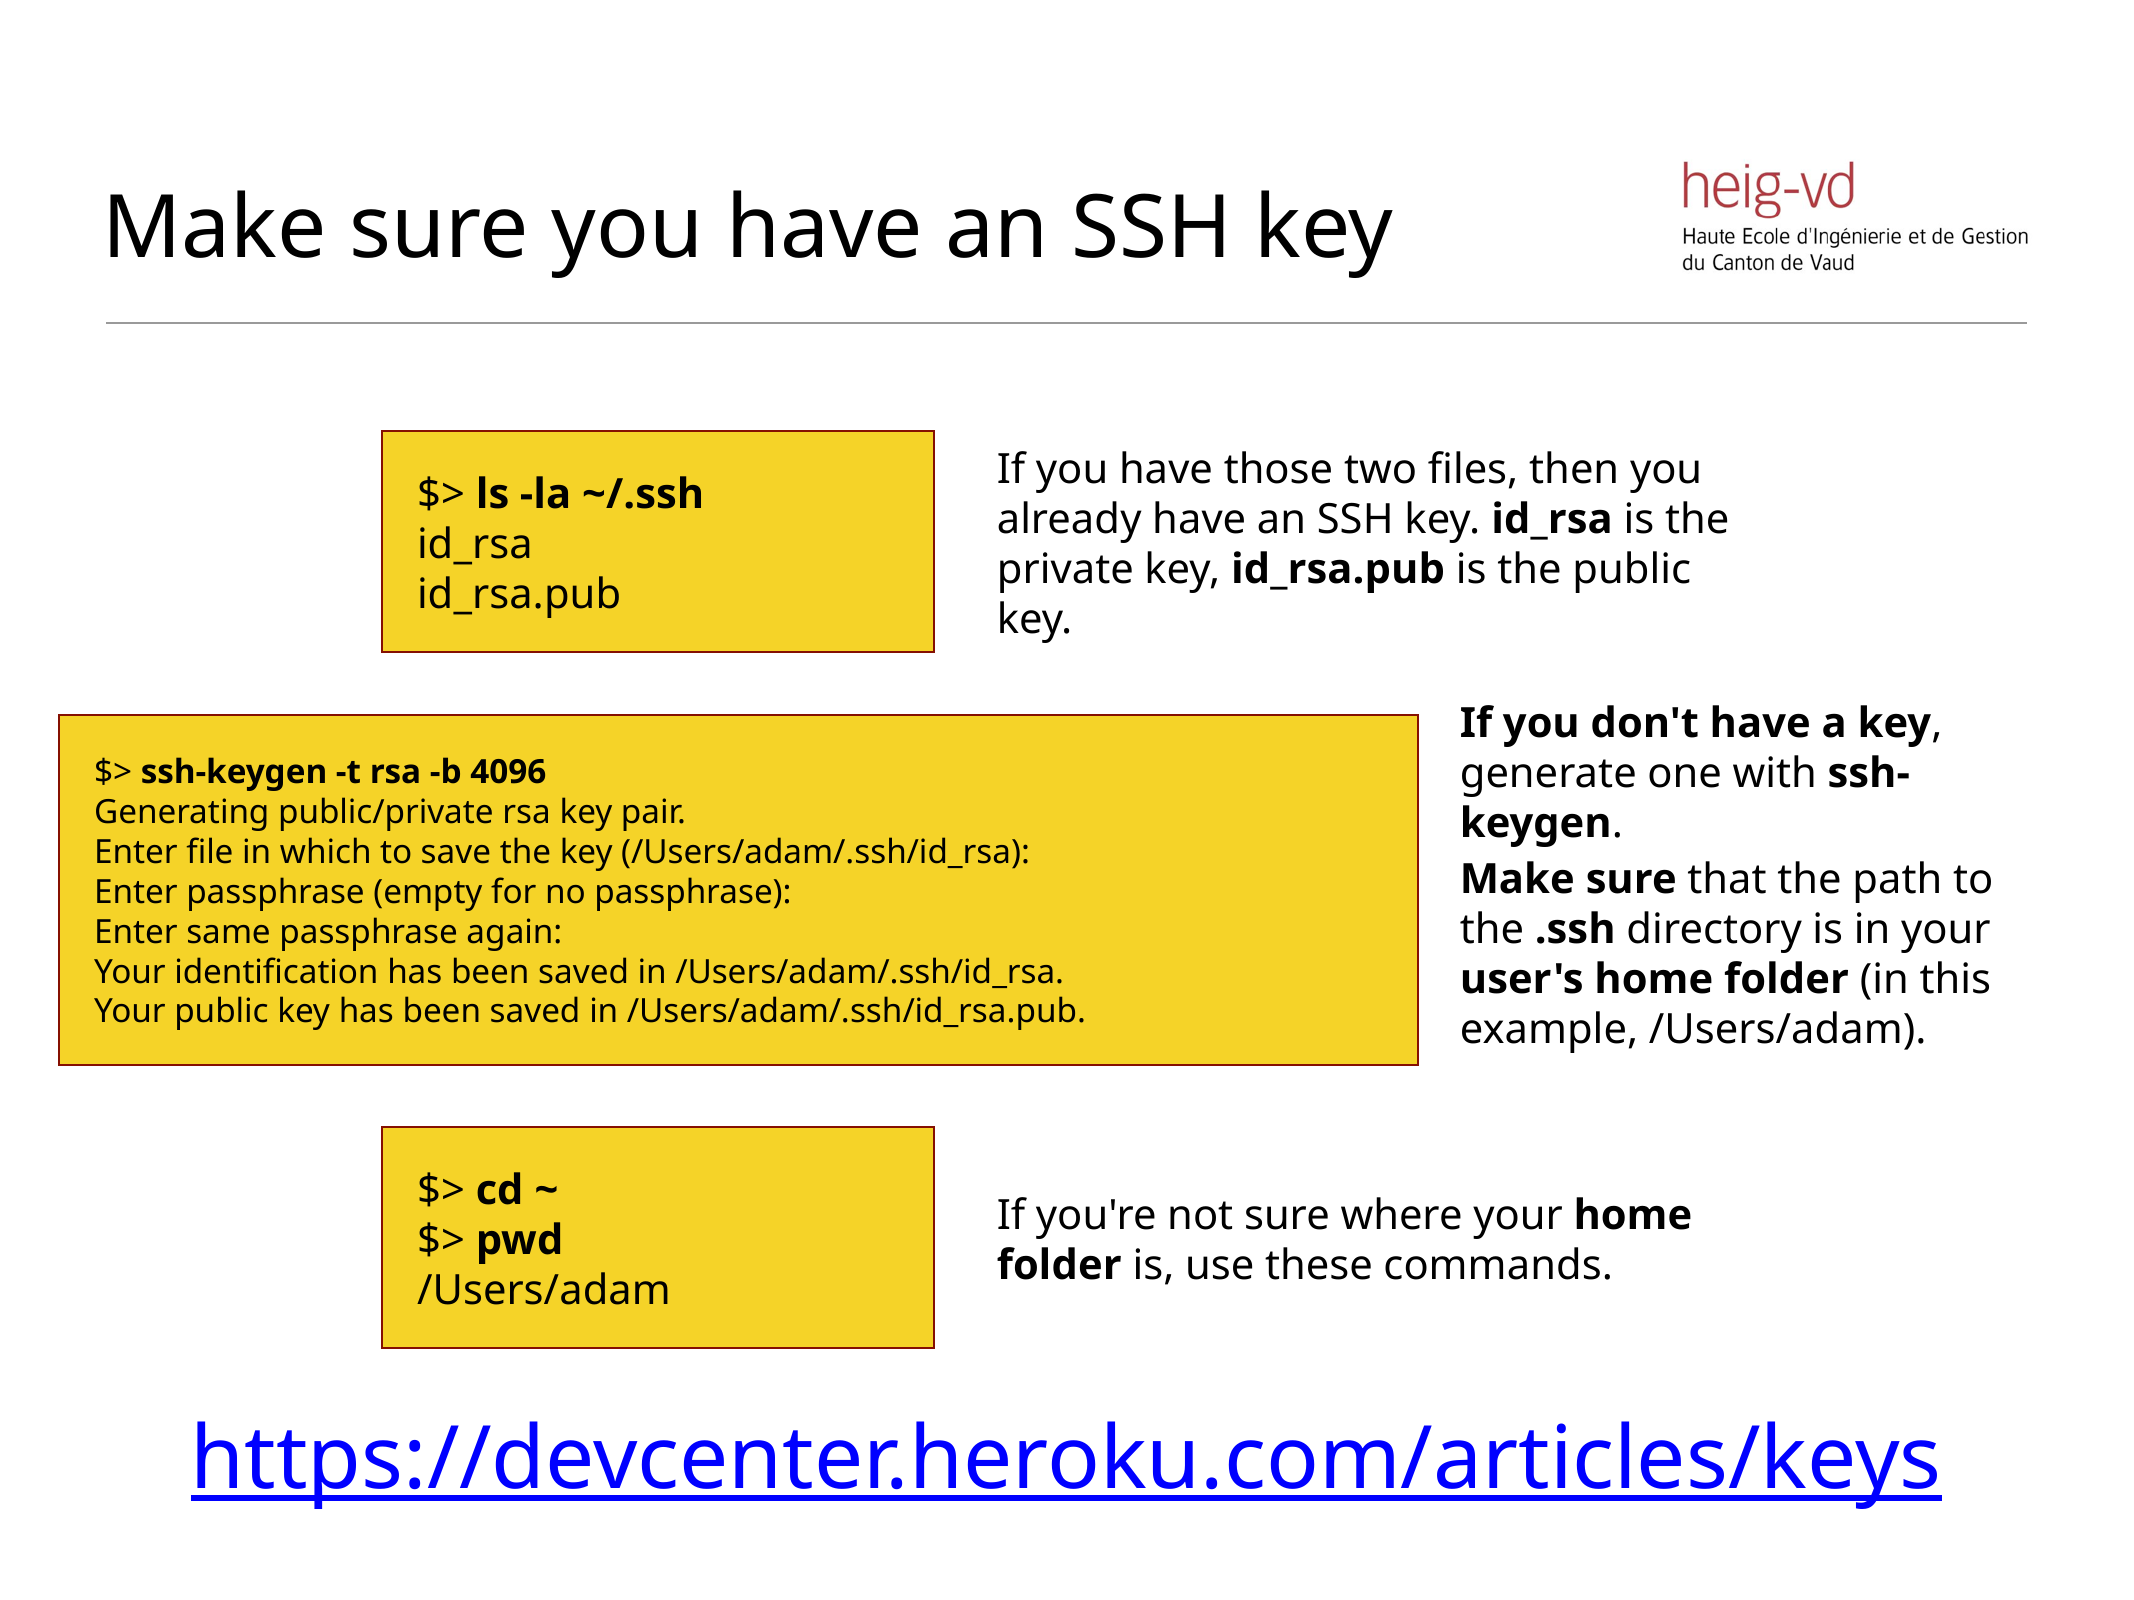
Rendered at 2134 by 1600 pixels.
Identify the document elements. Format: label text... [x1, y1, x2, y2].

title Make sure you have an SSH key [93, 54, 2040, 284]
text_box If you're not sure where your home folder is, use these commands. [988, 1179, 1753, 1297]
text_box https://devcenter.heroku.com/articles/keys [182, 1392, 1951, 1529]
text_box $> ssh-keygen -t rsa -b 4096 Generating public/private rsa key pair. Enter file in which to save the key (/Users/adam/.ssh/id_rsa): Enter passphrase (empty for no passphrase): Enter same passphrase again: Your identification has been saved in /Users/adam/.ssh/id_rsa. Your public key has been saved in /Users/adam/.ssh/id_rsa.pub. [58, 714, 1419, 1066]
text_box $> ls -la ~/.ssh id_rsa id_rsa.pub [381, 431, 935, 653]
text_box If you don't have a key, generate one with ssh-keygen. [1451, 686, 2076, 843]
text_box $> cd ~ $> pwd /Users/adam [381, 1127, 935, 1349]
text_box Make sure that the path to the .ssh directory is in your user's home folder (in this example, /Users/adam). [1451, 843, 2076, 1061]
text_box If you have those two files, then you already have an SSH key. id_rsa is the private key, id_rsa.pub is the public key. [988, 433, 1753, 651]
